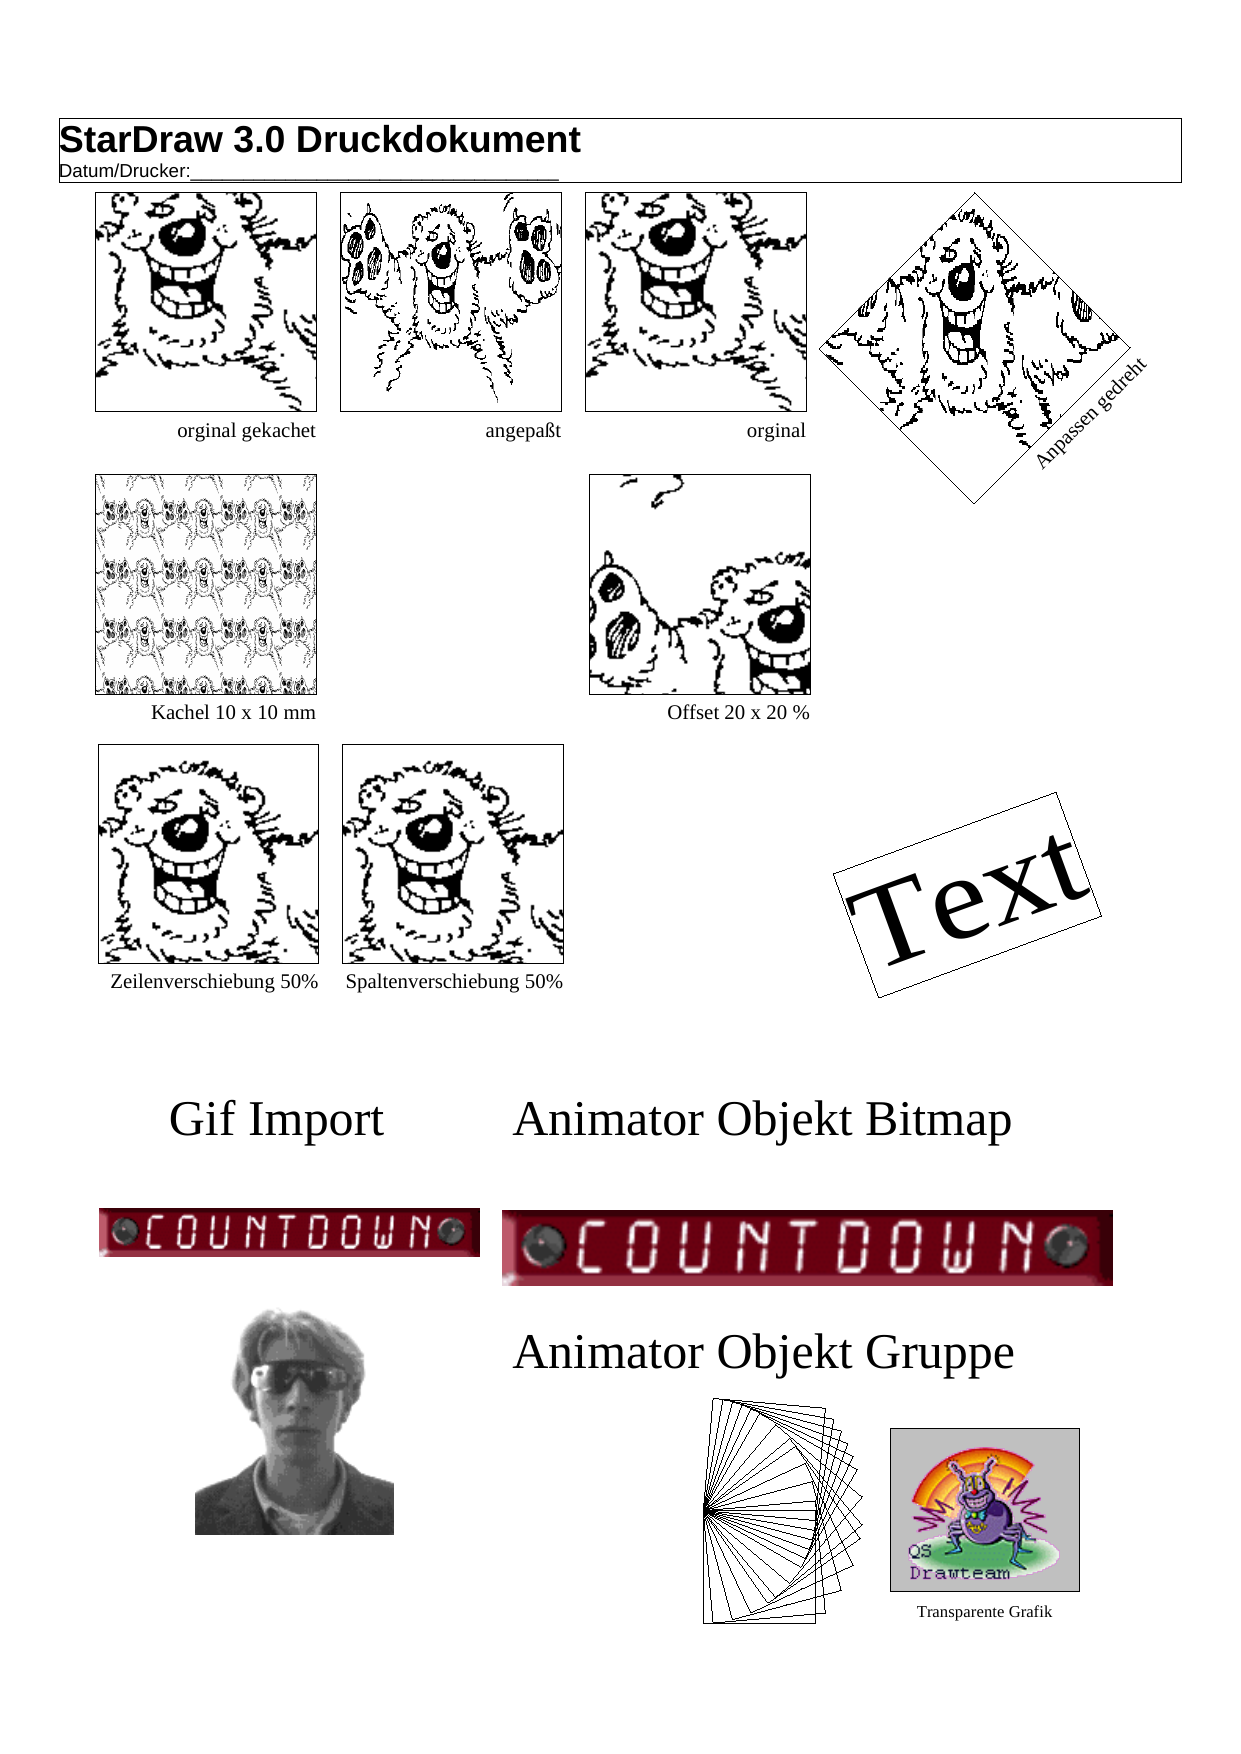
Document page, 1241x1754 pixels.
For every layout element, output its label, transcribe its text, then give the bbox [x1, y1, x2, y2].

text_box Anpassen gedreht [819, 192, 1131, 504]
text_box Transparente Grafik [890, 1428, 1080, 1592]
picture [99, 1208, 480, 1257]
picture [195, 1278, 394, 1535]
text_box orginal [585, 192, 807, 412]
text_box Animator Objekt Gruppe [512, 1324, 1125, 1381]
text_box Animator Objekt Bitmap [512, 1091, 1125, 1148]
text_box angepaßt [340, 192, 562, 412]
picture [502, 1210, 1113, 1286]
text_box Gif Import [169, 1091, 405, 1148]
text_box orginal gekachet [95, 192, 317, 412]
picture [906, 1446, 1063, 1584]
text_box Offset 20 x 20 % [589, 474, 811, 695]
text_box Spaltenverschiebung 50% [342, 744, 564, 964]
text_box Text [833, 792, 1102, 998]
text_box Zeilenverschiebung 50% [98, 744, 319, 964]
text_box Kachel 10 x 10 mm [95, 474, 317, 695]
